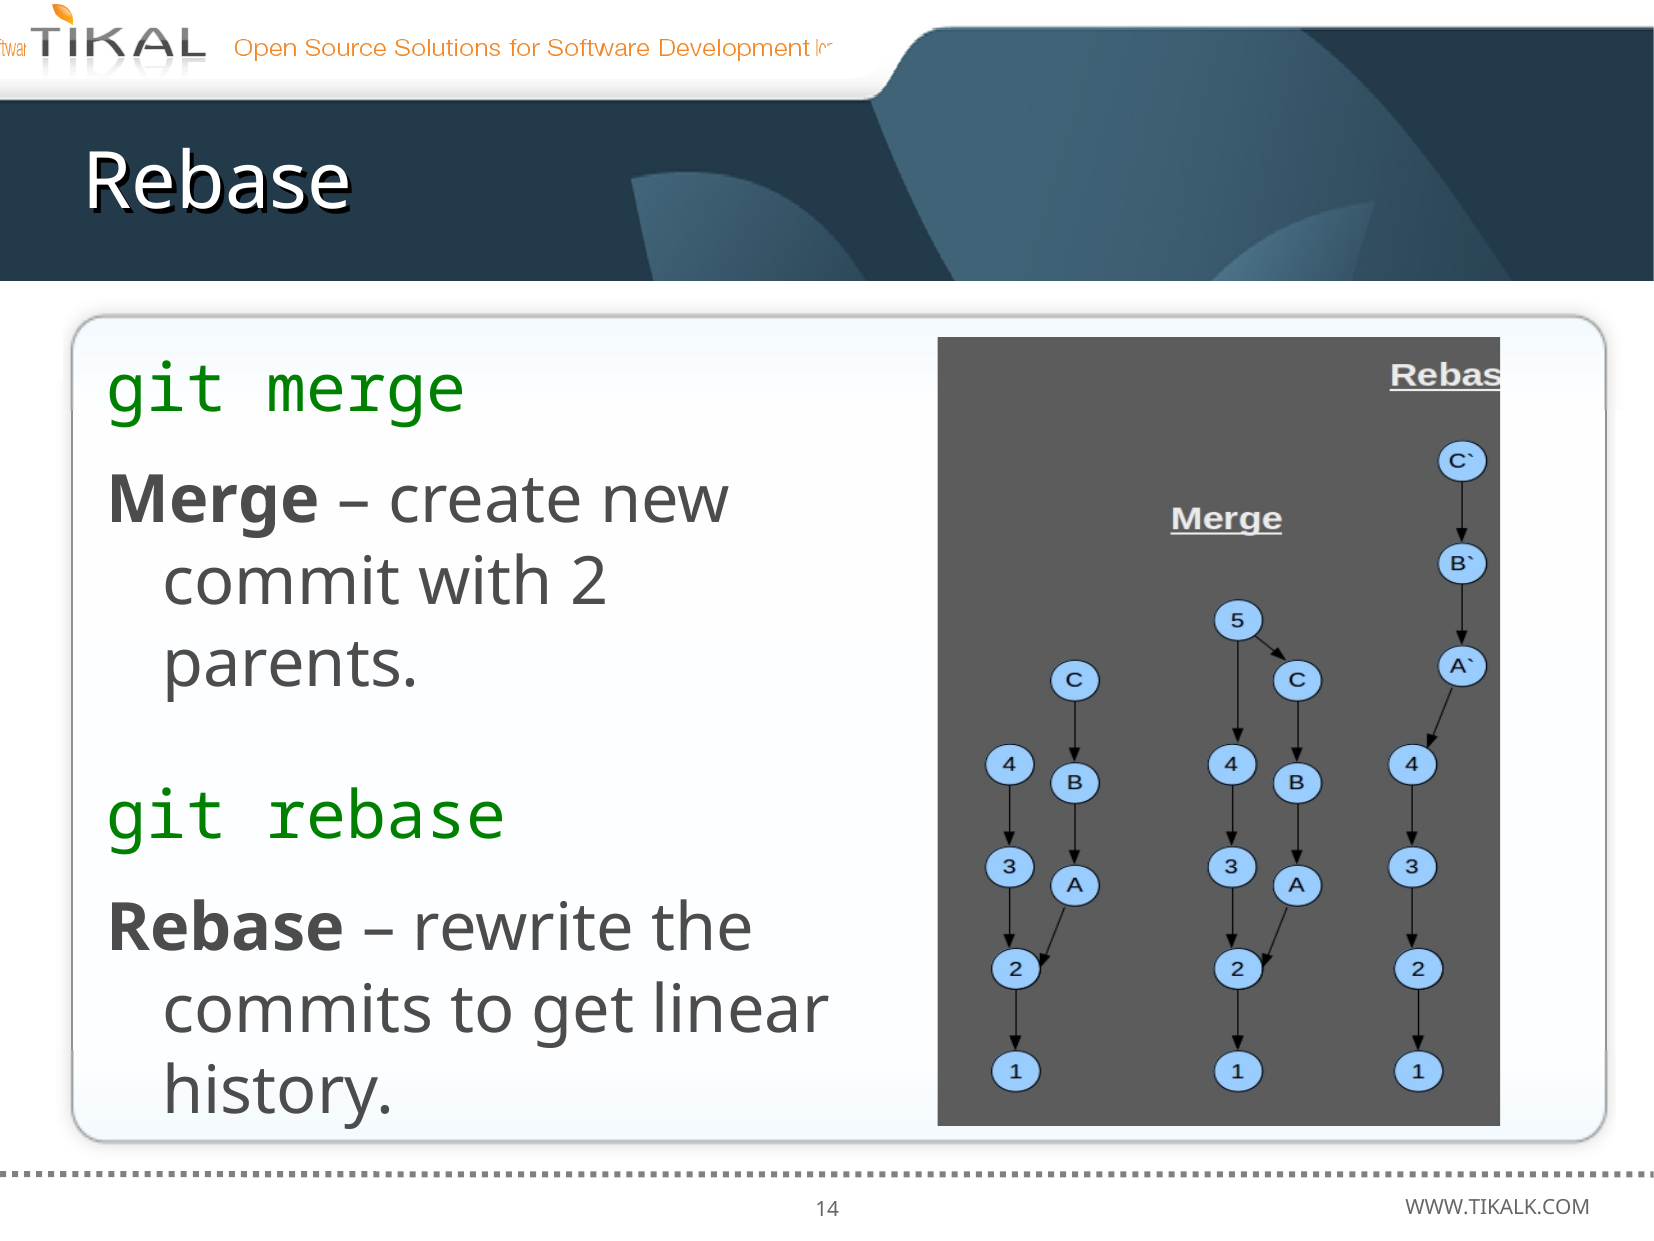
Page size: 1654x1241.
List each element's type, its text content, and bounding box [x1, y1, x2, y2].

list git rebase Rebase – rewrite the commits to get linear history. [106, 770, 832, 1162]
picture [0, 3, 1654, 281]
title Rebase [82, 73, 1570, 280]
list git merge Merge – create new commit with 2 parents. [106, 343, 832, 734]
picture [55, 296, 1624, 1163]
